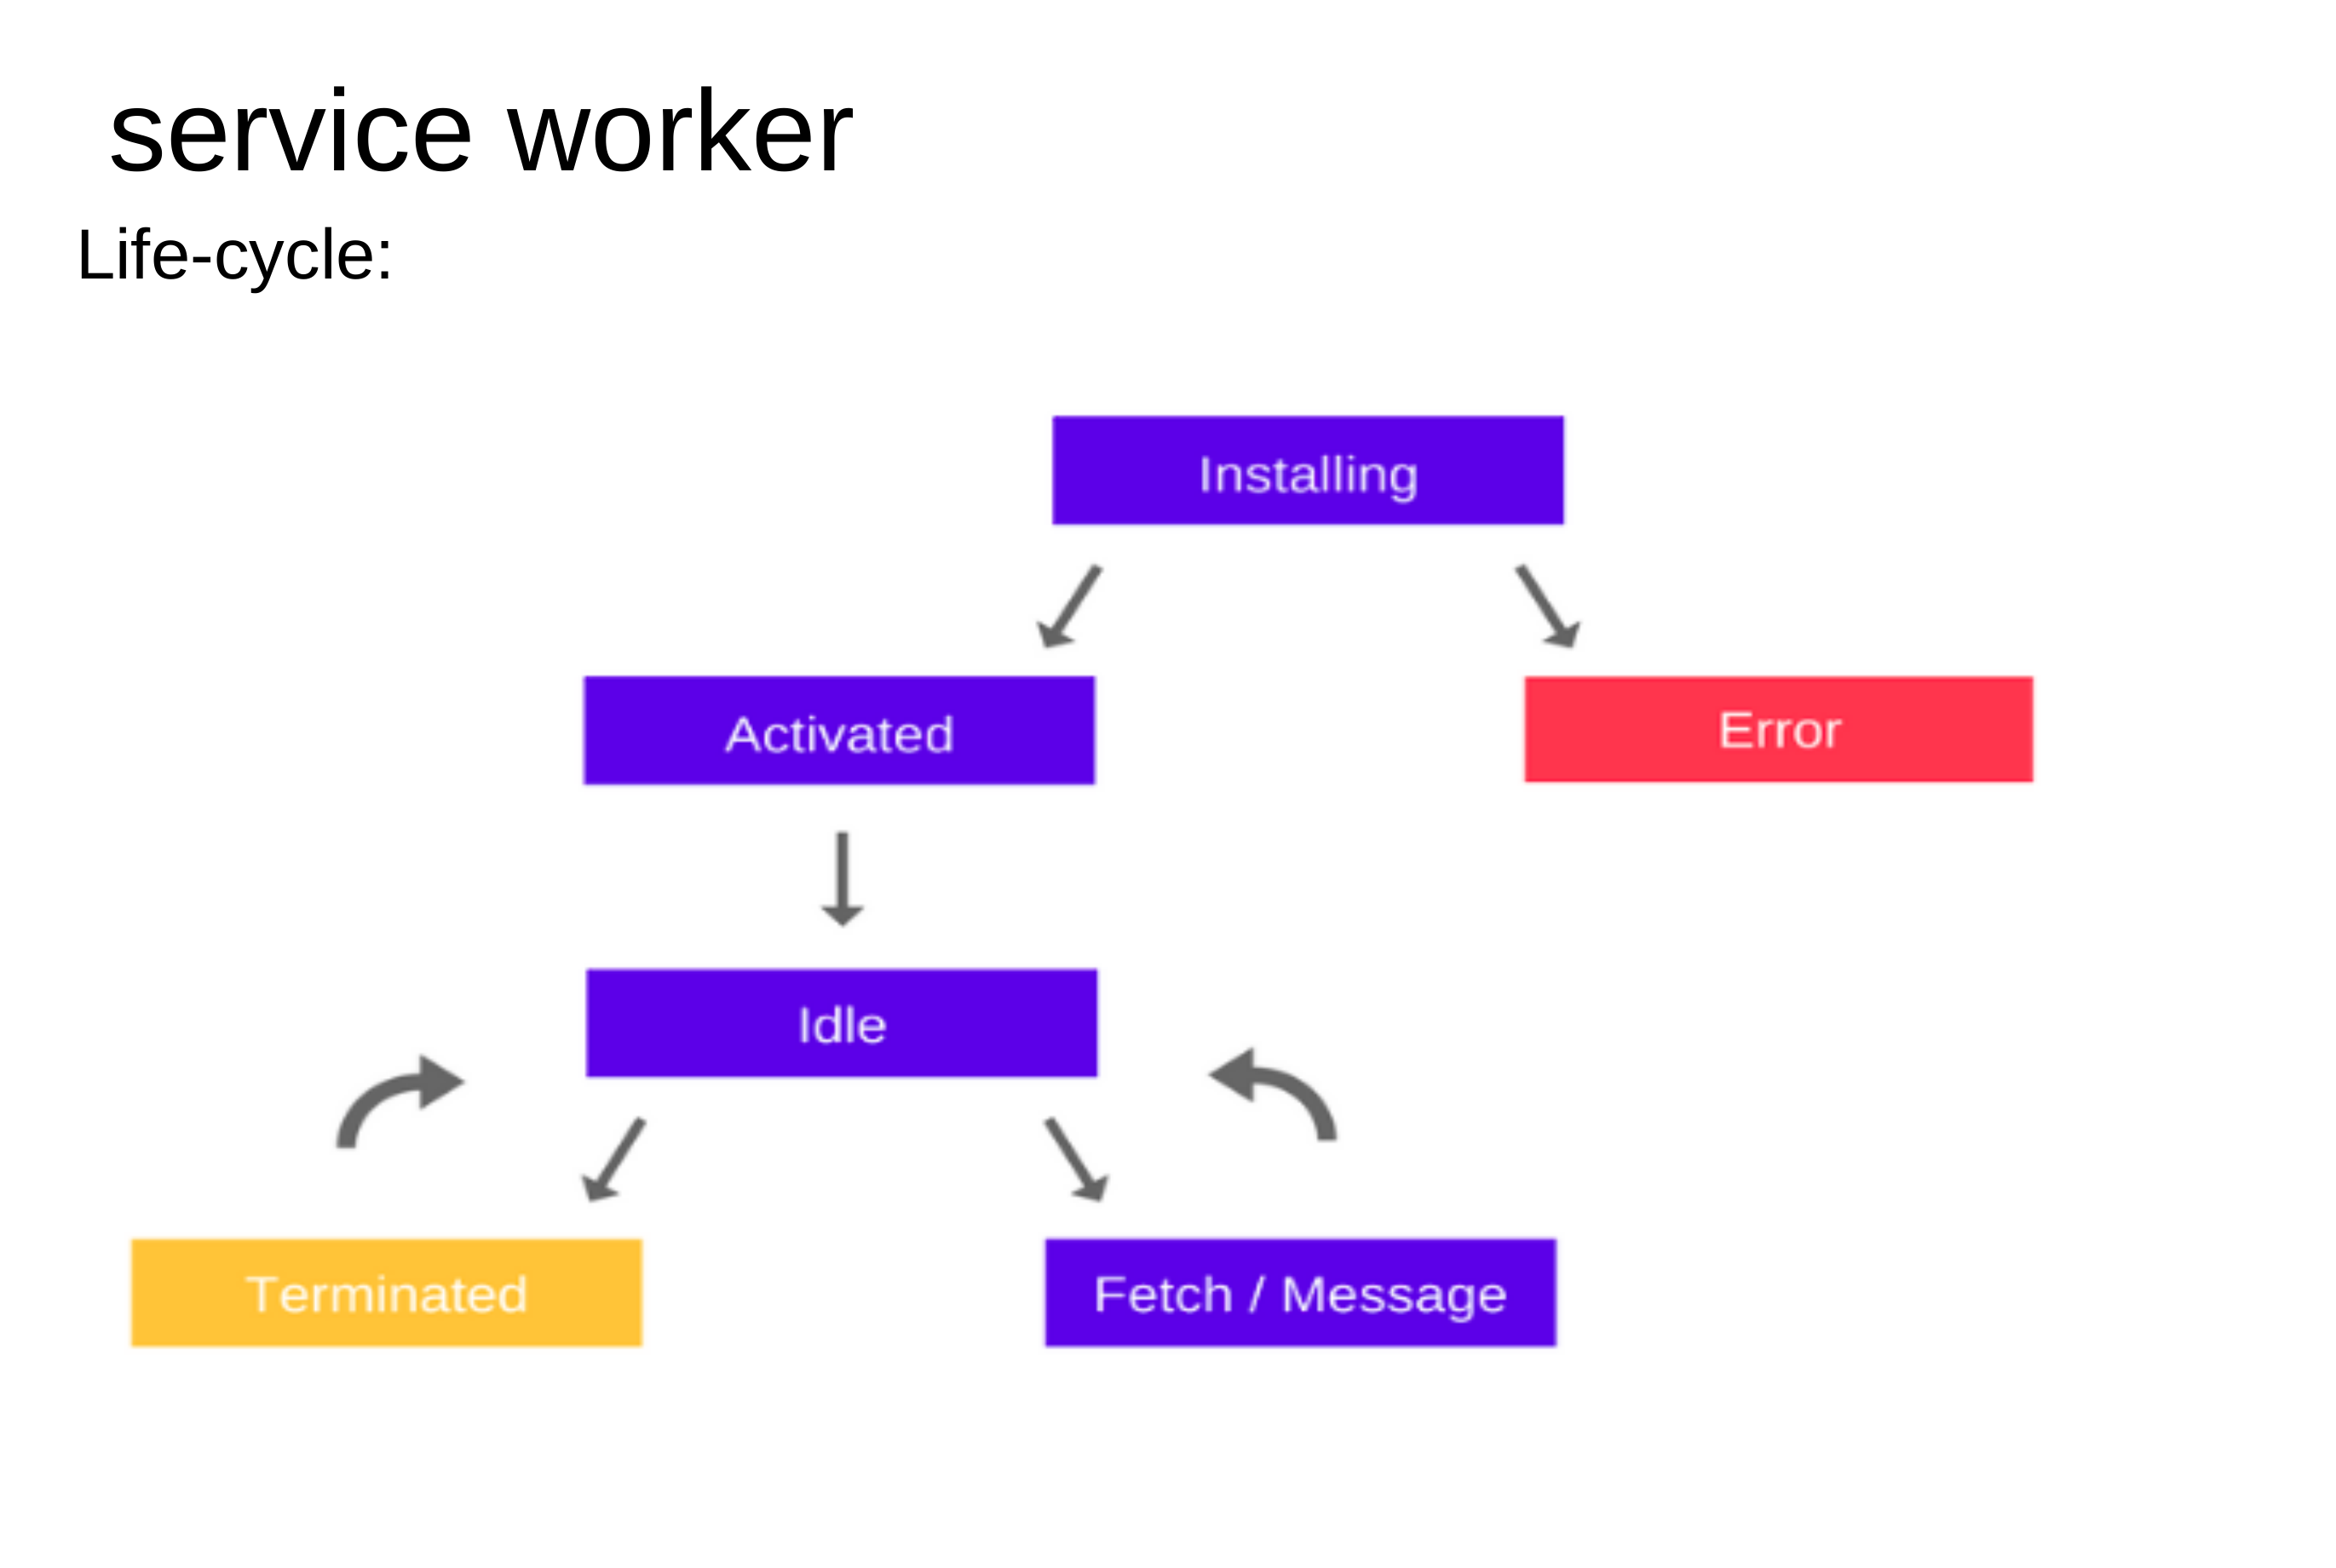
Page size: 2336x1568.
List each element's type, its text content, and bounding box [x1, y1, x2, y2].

text_box Life-cycle: [63, 208, 699, 462]
title service worker [0, 0, 964, 324]
picture [72, 359, 2162, 1404]
